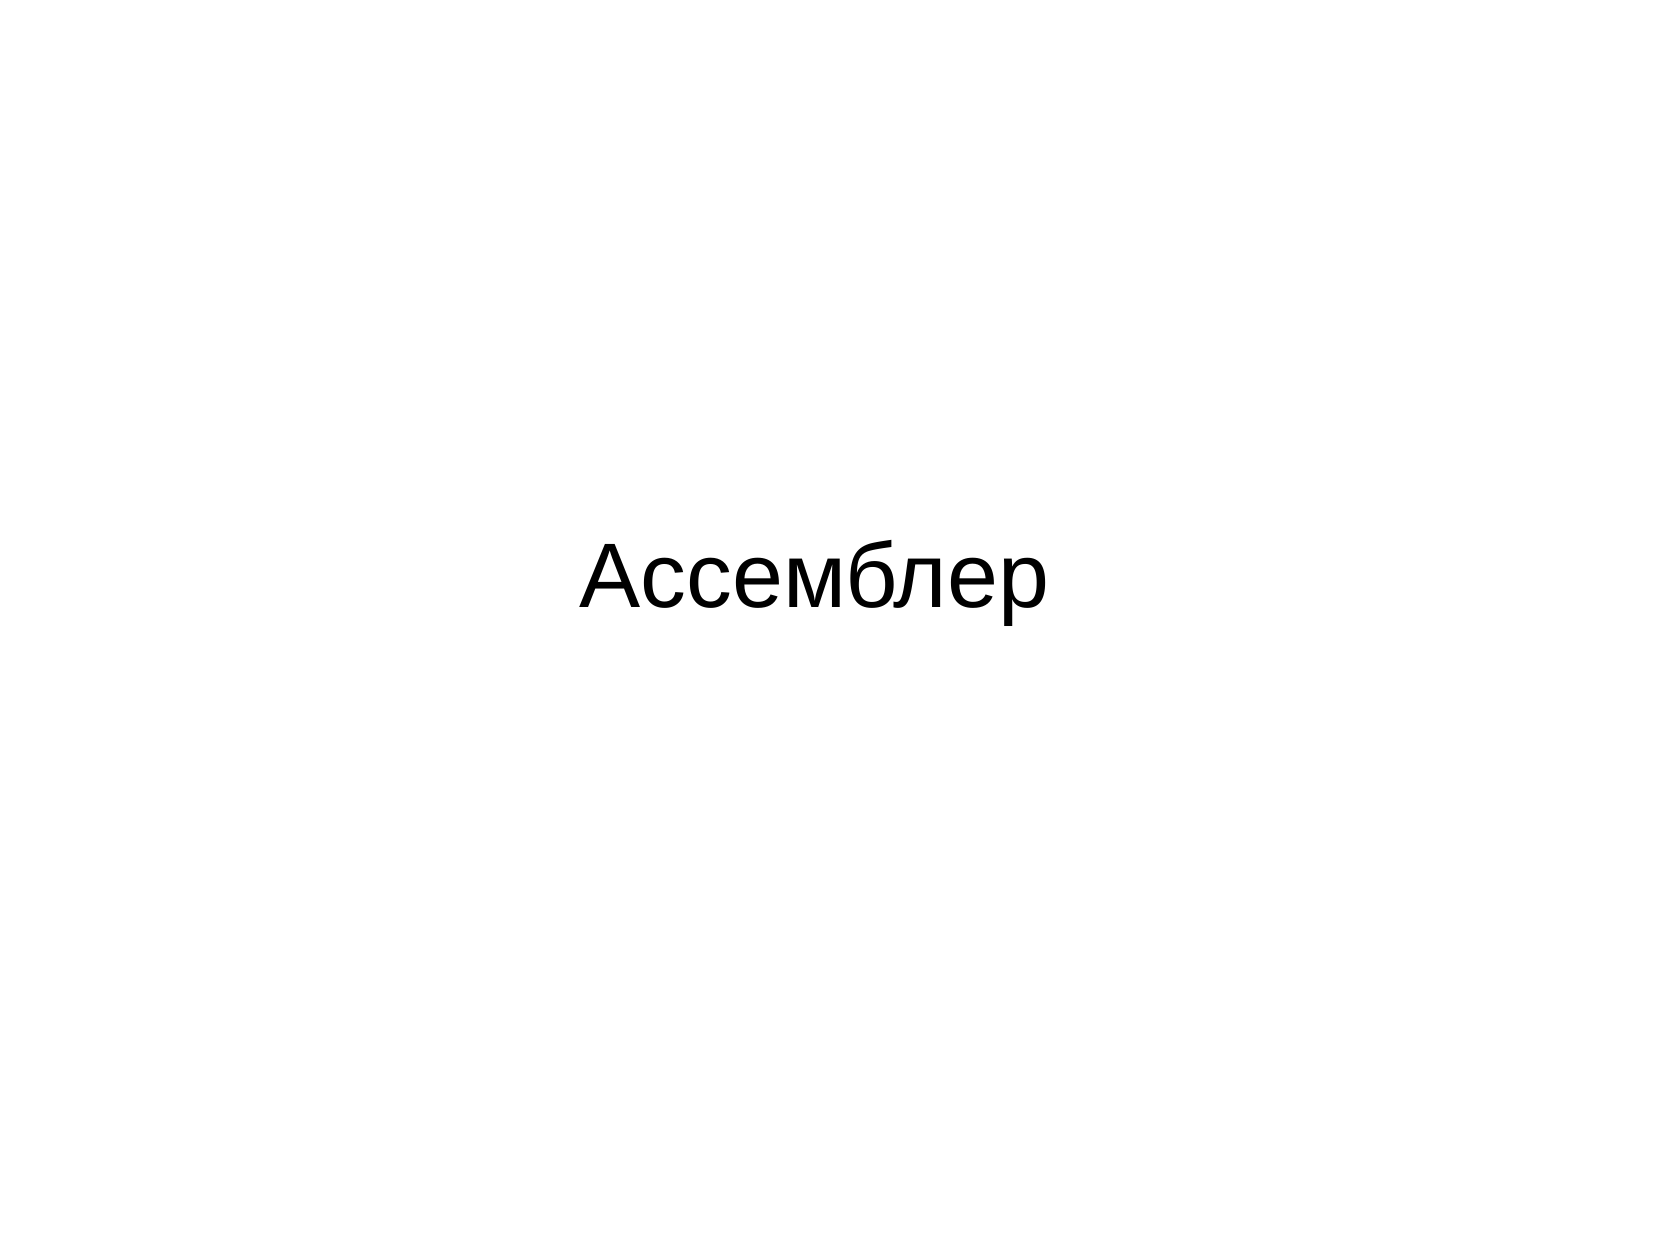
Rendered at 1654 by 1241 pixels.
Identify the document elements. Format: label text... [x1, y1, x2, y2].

title Ассемблер [70, 472, 1560, 680]
